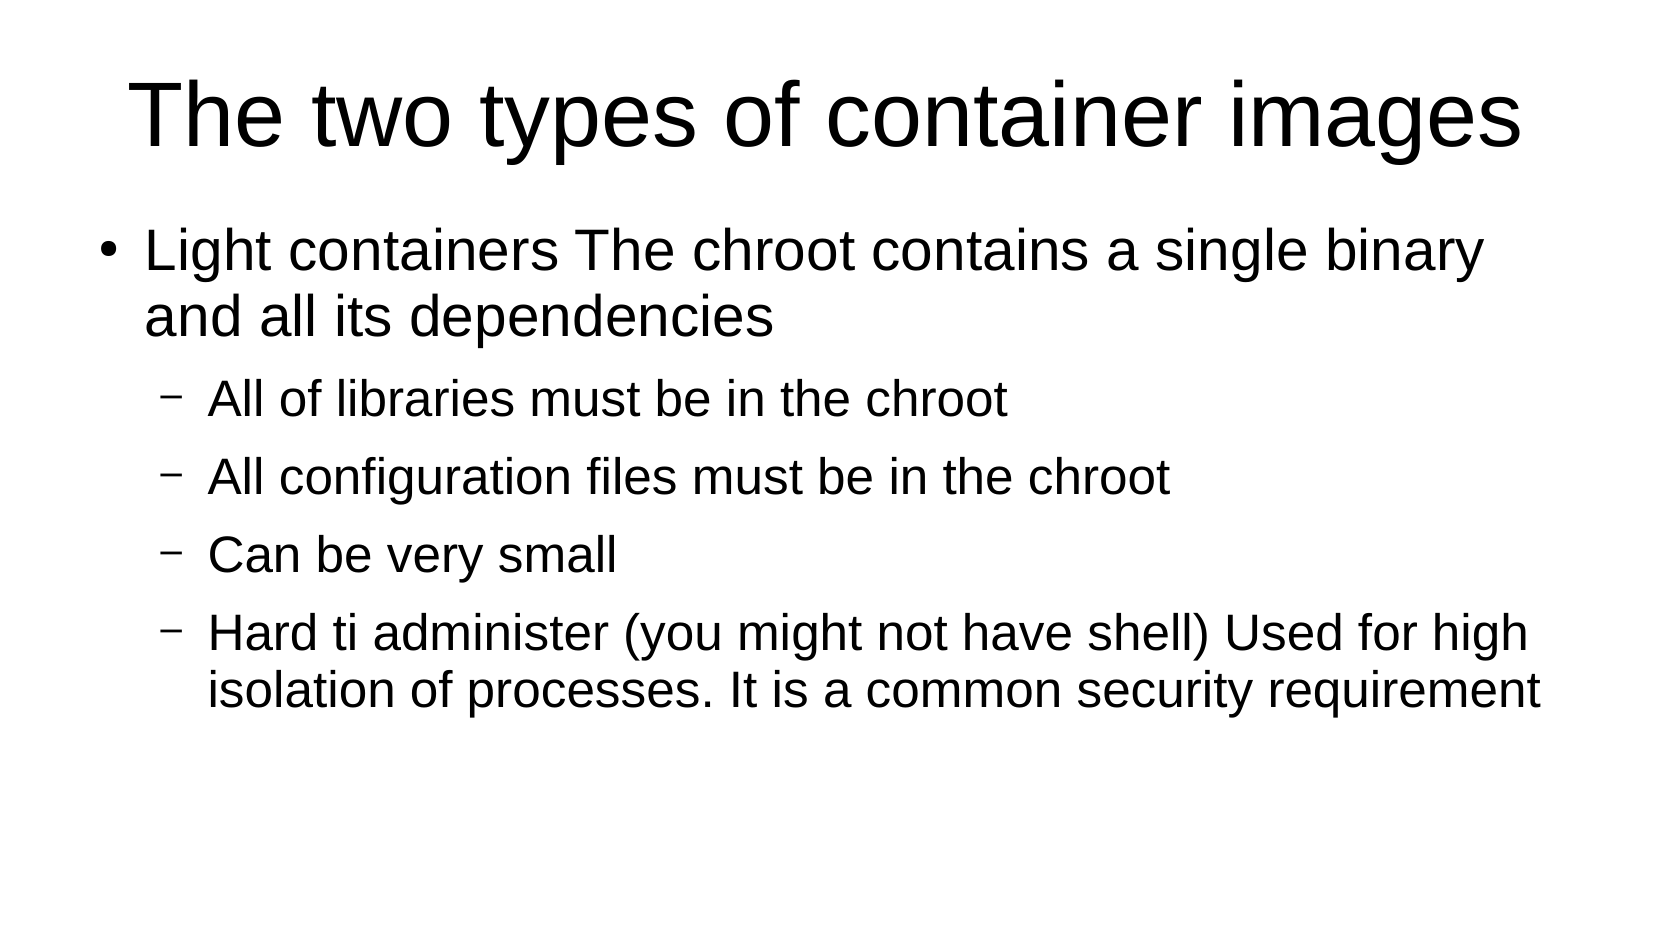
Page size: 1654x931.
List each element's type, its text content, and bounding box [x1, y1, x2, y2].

title The two types of container images [82, 37, 1571, 193]
list Light containers The chroot contains a single binary and all its dependencies All of libraries must be in the chroot All configuration files must be in the chroot Can be very small Hard ti administer (you might not have shell) Used for high isolation of processes. It is a common security requirement [82, 217, 1571, 758]
